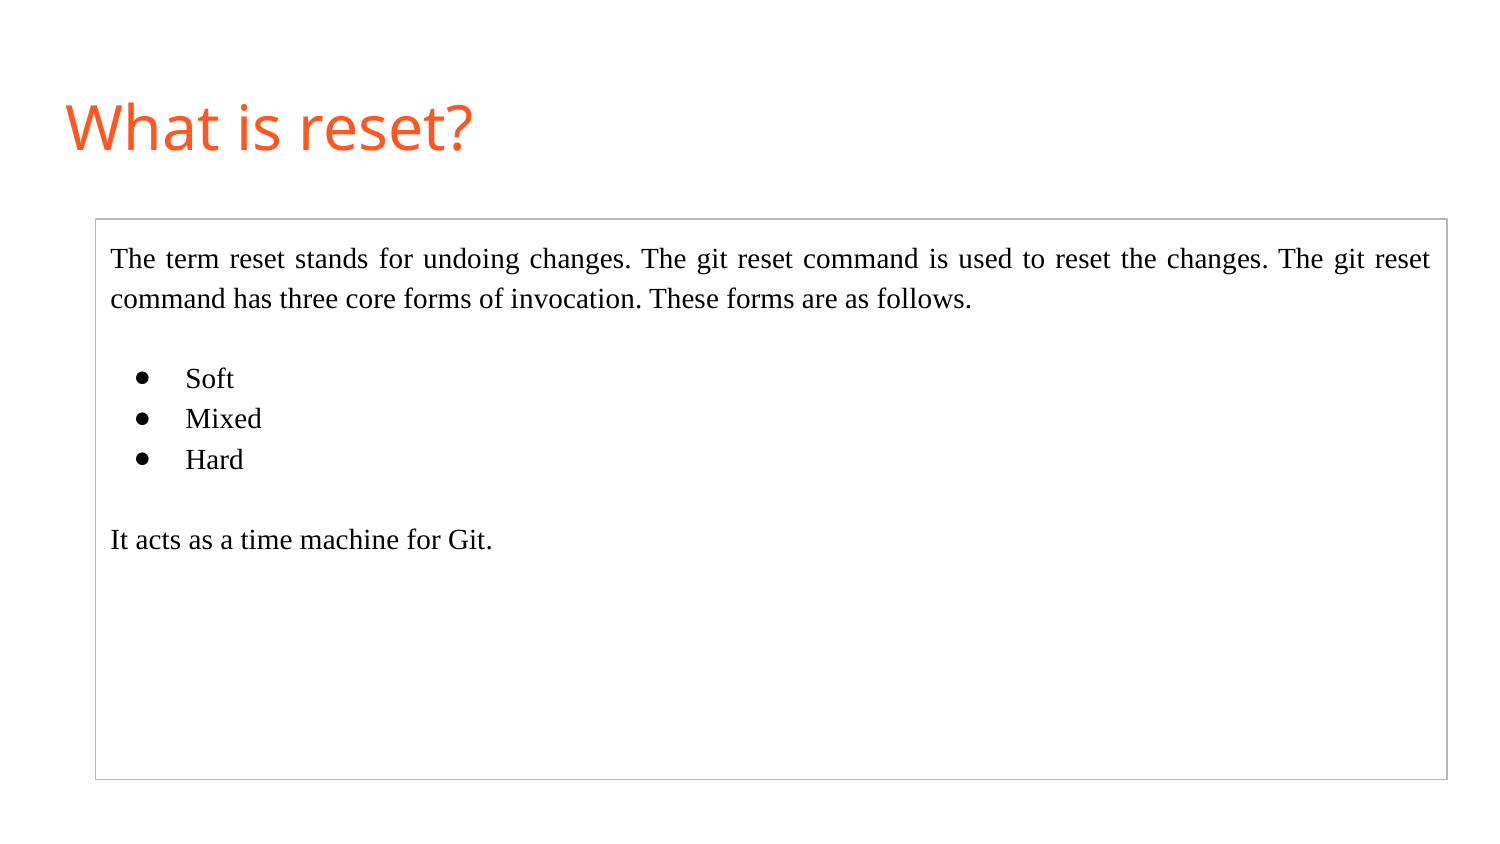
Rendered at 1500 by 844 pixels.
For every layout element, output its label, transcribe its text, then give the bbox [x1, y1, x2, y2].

text_box The term reset stands for undoing changes. The git reset command is used to reset the changes. The git reset command has three core forms of invocation. These forms are as follows. Soft Mixed Hard It acts as a time machine for Git. [95, 219, 1447, 780]
text_box What is reset? [51, 72, 1449, 167]
